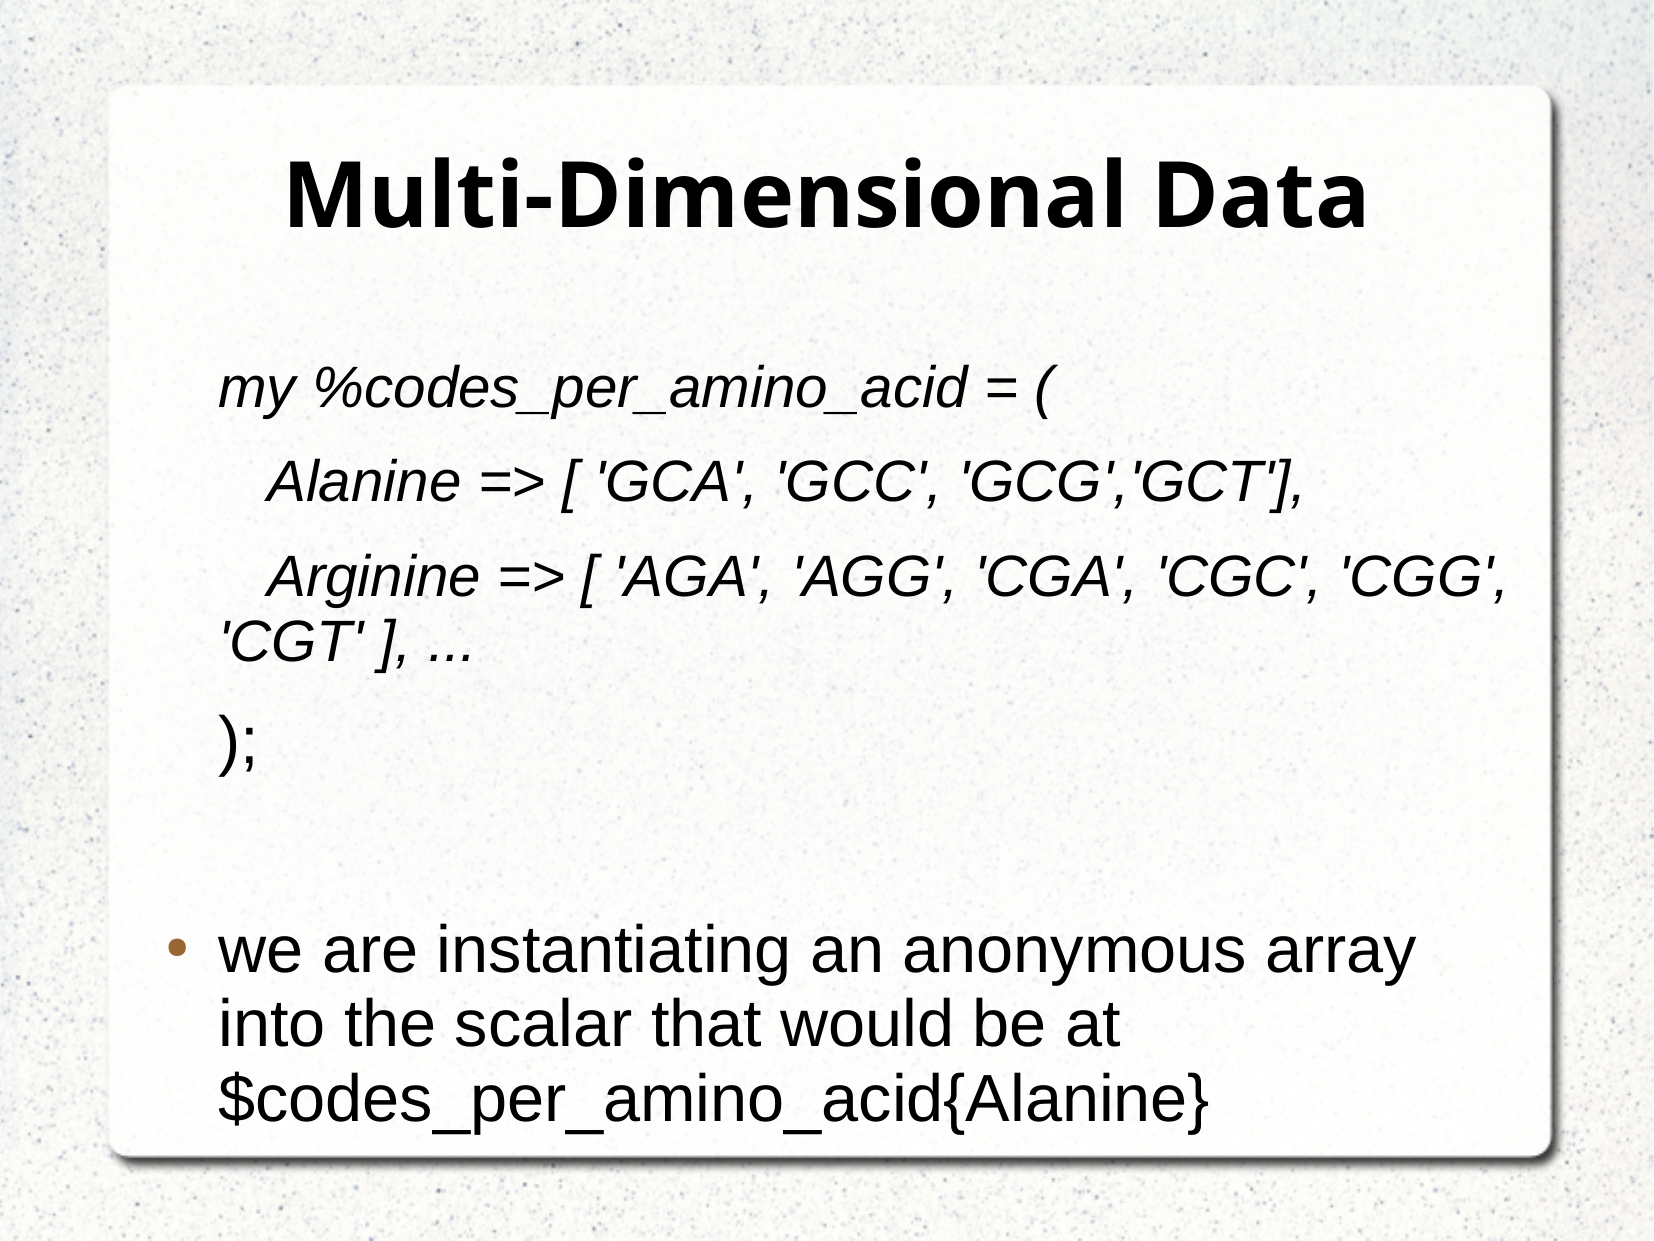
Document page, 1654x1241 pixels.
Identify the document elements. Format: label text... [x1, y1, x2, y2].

list my %codes_per_amino_acid = ( Alanine => [ 'GCA', 'GCC', 'GCG','GCT'], Arginine => [ 'AGA', 'AGG', 'CGA', 'CGC', 'CGG', 'CGT' ], ... ); we are instantiating an anonymous array into the scalar that would be at $codes_per_amino_acid{Alanine} [147, 354, 1536, 1135]
picture [0, 0, 1654, 1241]
title Multi-Dimensional Data [118, 88, 1536, 296]
